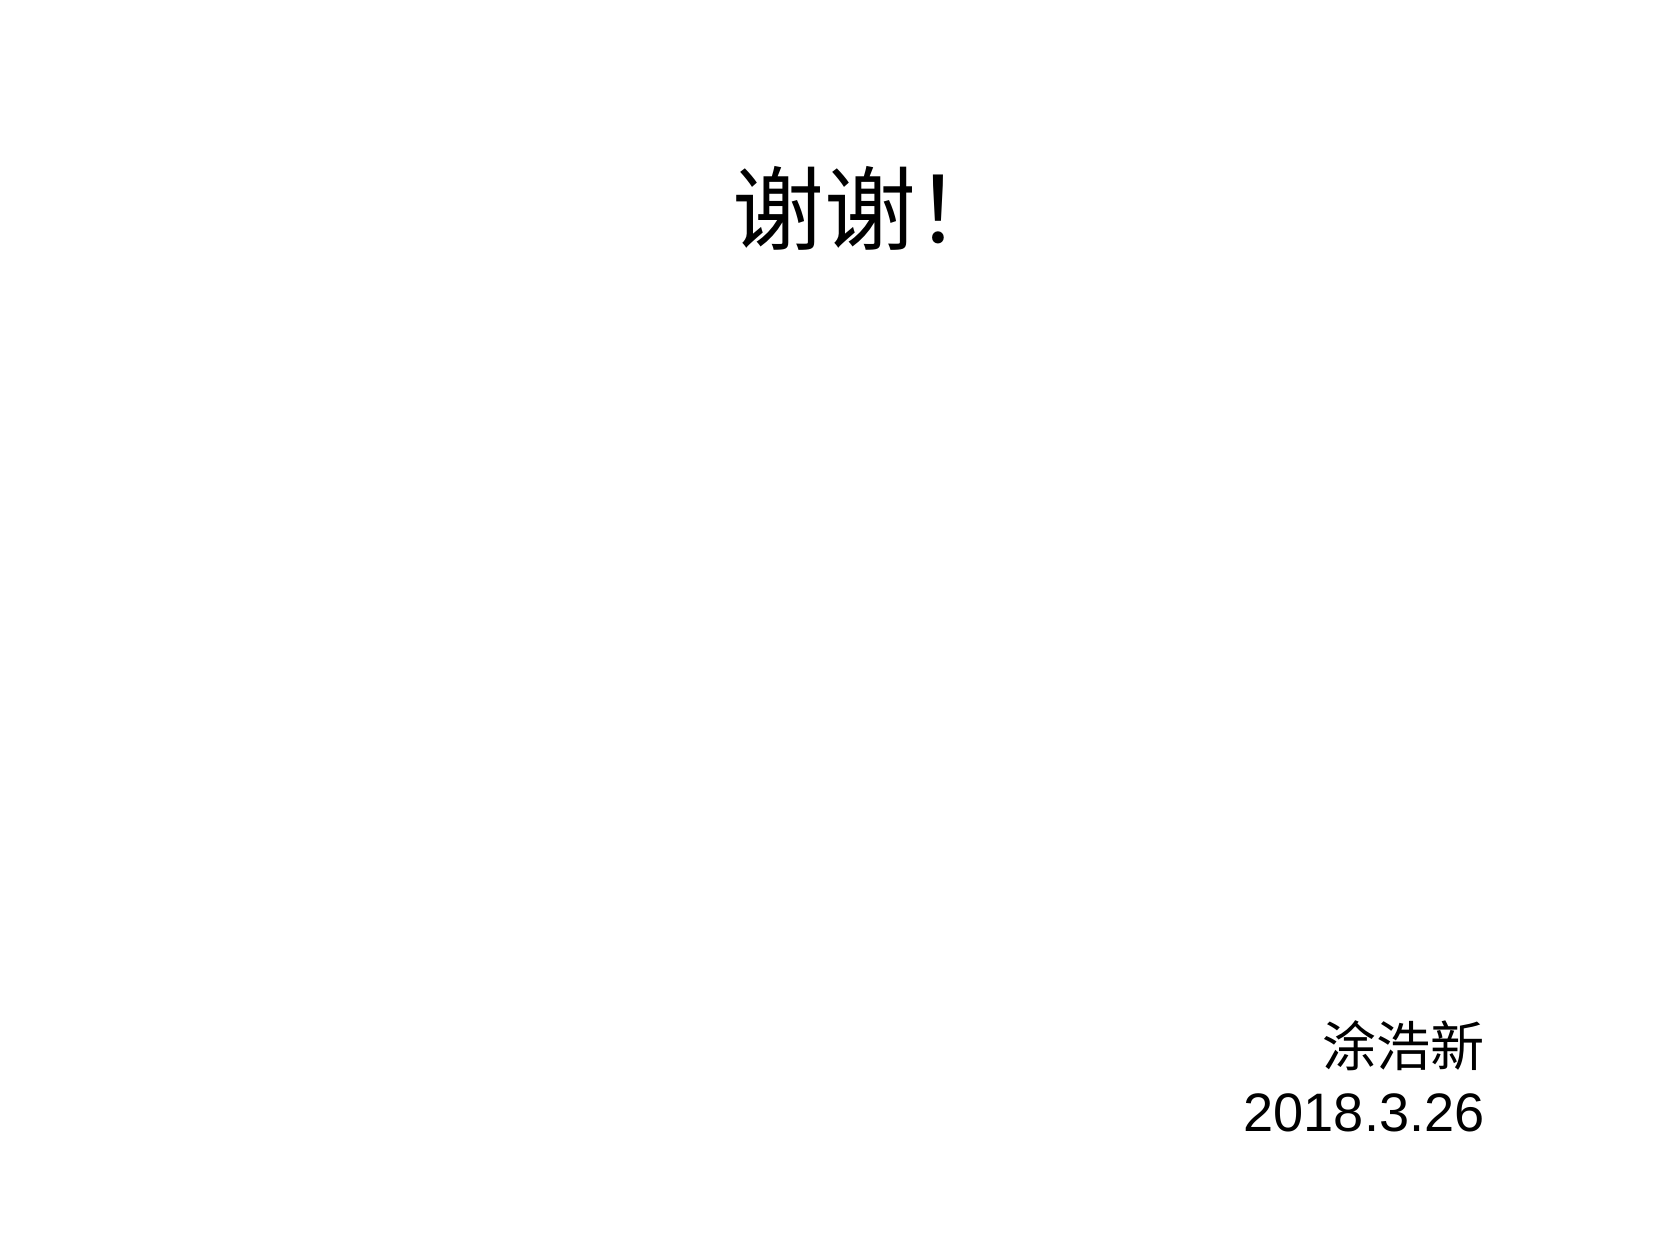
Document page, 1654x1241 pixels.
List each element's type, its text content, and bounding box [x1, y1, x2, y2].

subtitle 谢谢！ 涂浩新 2018.3.26 [255, 135, 1486, 1146]
